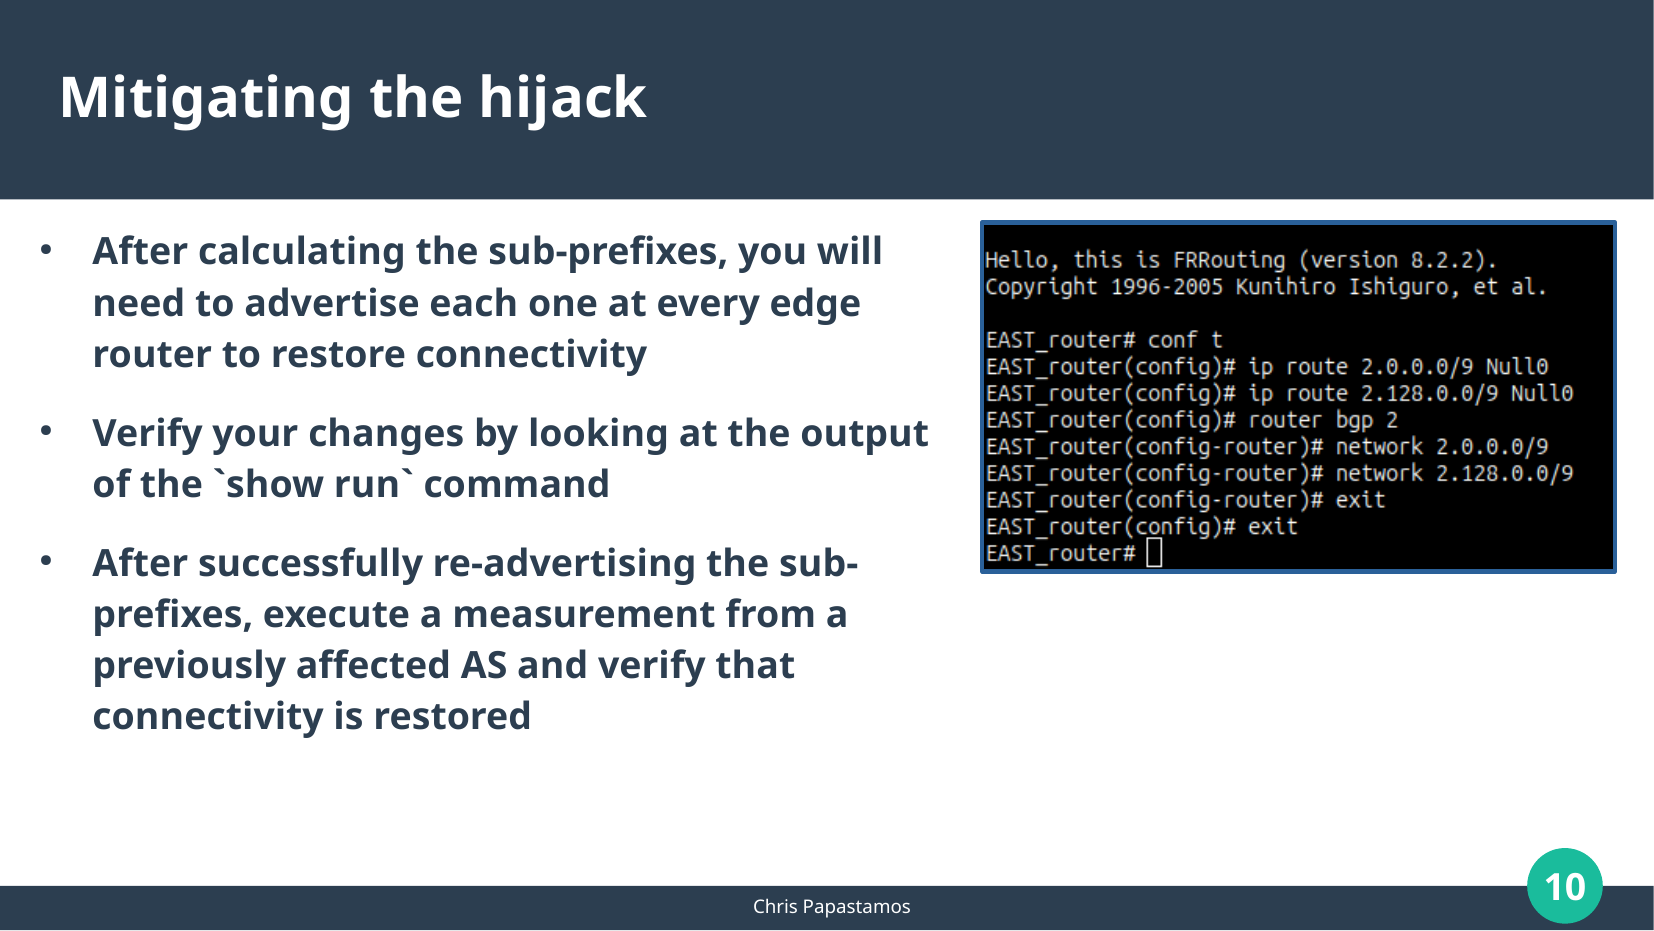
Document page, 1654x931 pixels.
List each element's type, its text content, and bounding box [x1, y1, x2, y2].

text_box Chris Papastamos [638, 888, 1026, 926]
picture [984, 225, 1613, 569]
list After calculating the sub-prefixes, you will need to advertise each one at every edge router to restore connectivity Verify your changes by looking at the output of the `show run` command After successfully re-advertising the sub-prefixes, execute a measurement from a previously affected AS and verify that connectivity is restored [21, 225, 938, 863]
title Mitigating the hijack [59, 37, 1595, 156]
